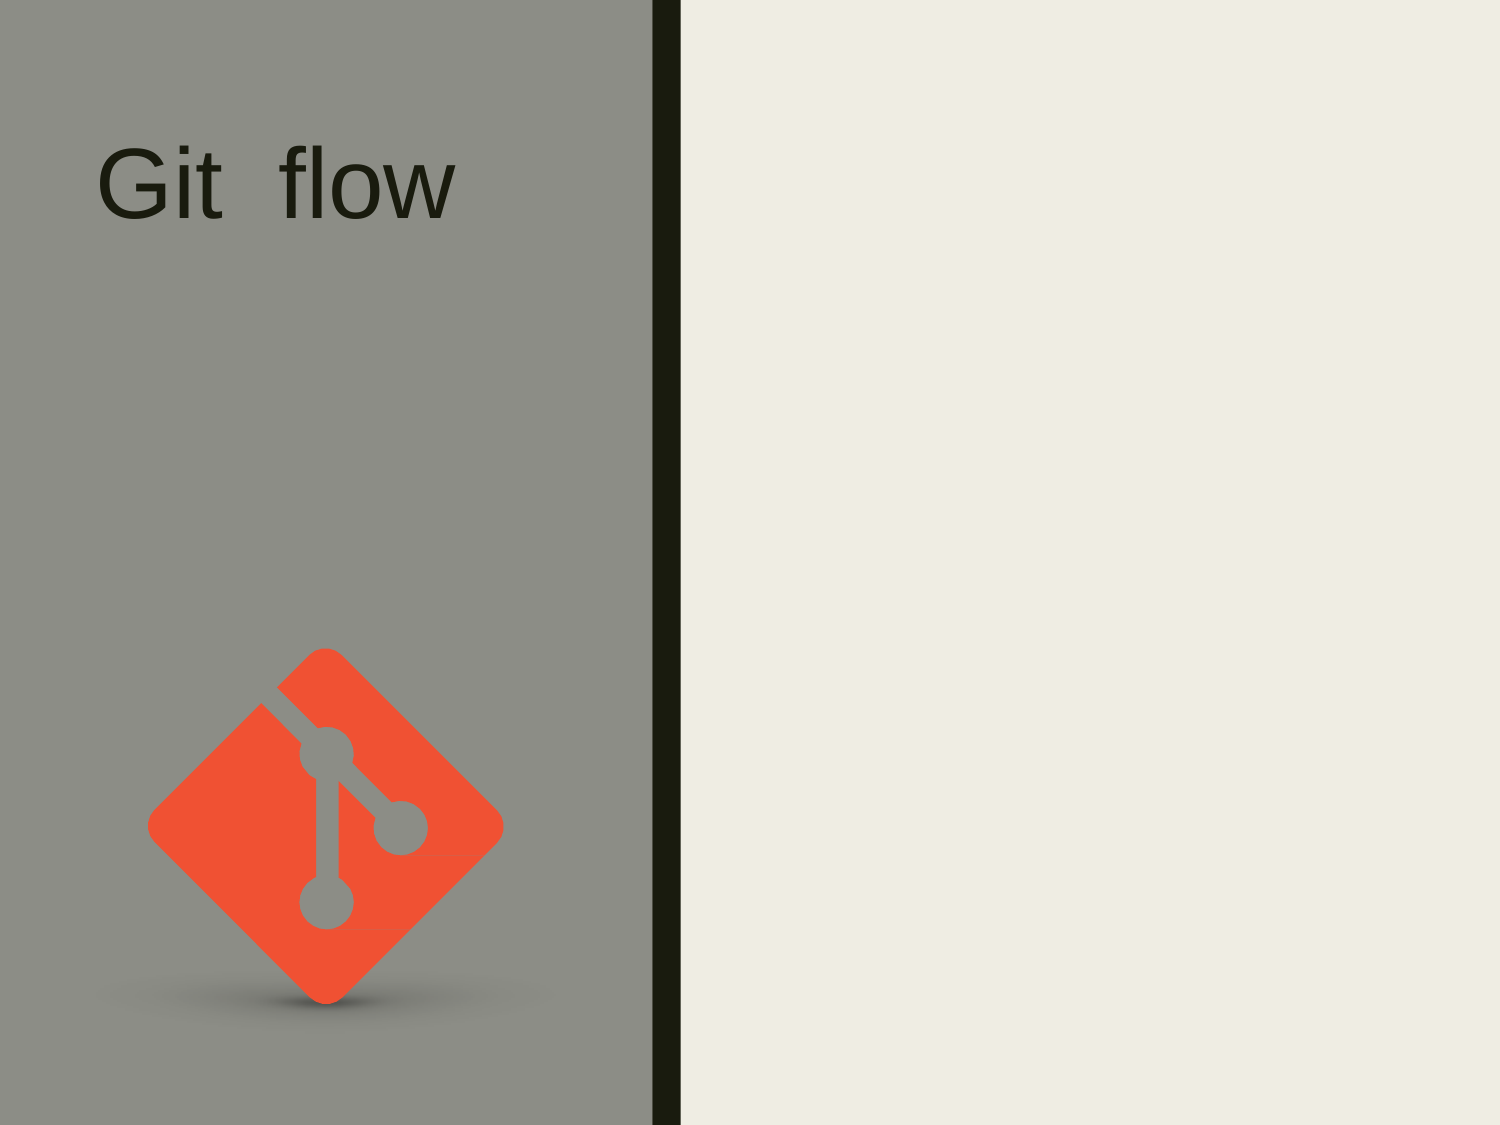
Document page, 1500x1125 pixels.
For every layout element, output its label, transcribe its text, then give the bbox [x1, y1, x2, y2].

title Git flow [93, 116, 473, 599]
text_box [0, 0, 1500, 1125]
